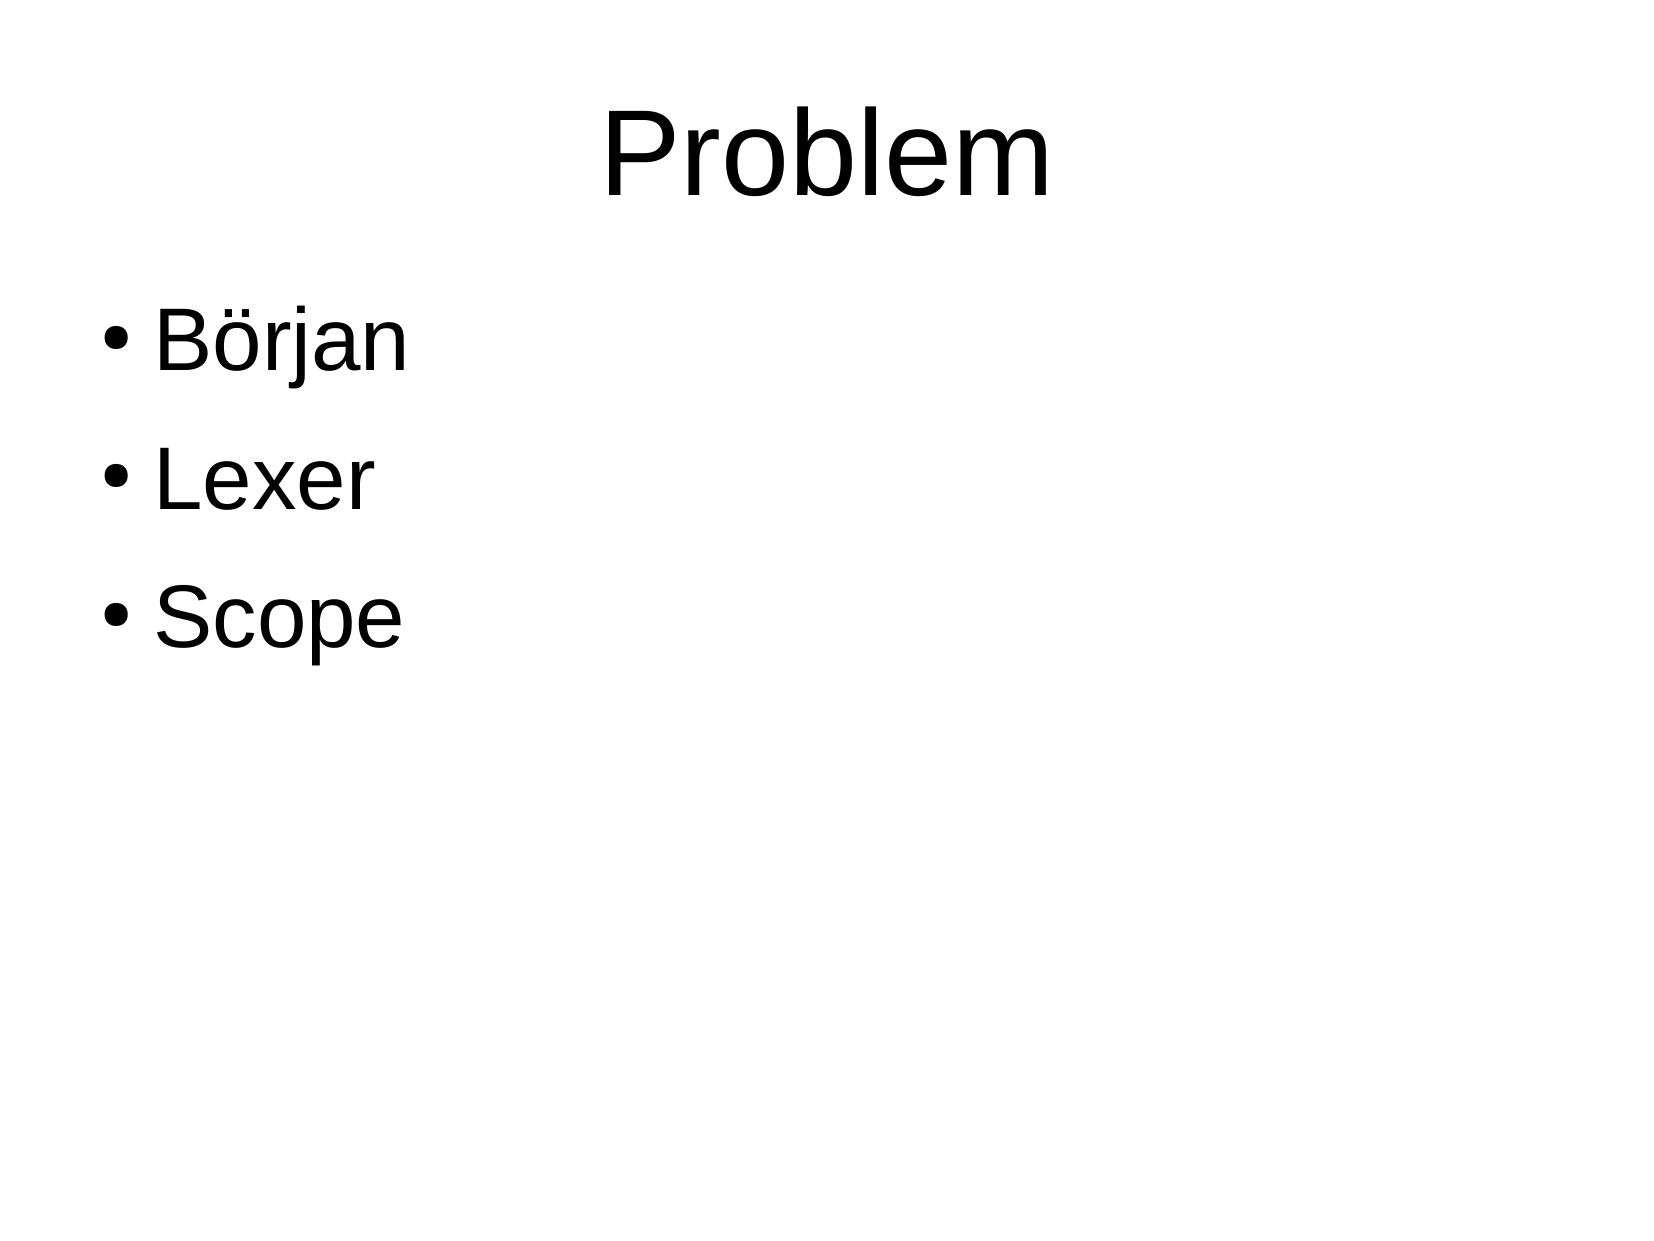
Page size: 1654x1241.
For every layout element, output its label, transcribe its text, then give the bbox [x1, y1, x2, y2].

list Början Lexer Scope [82, 290, 1571, 1010]
title Problem [82, 49, 1571, 257]
